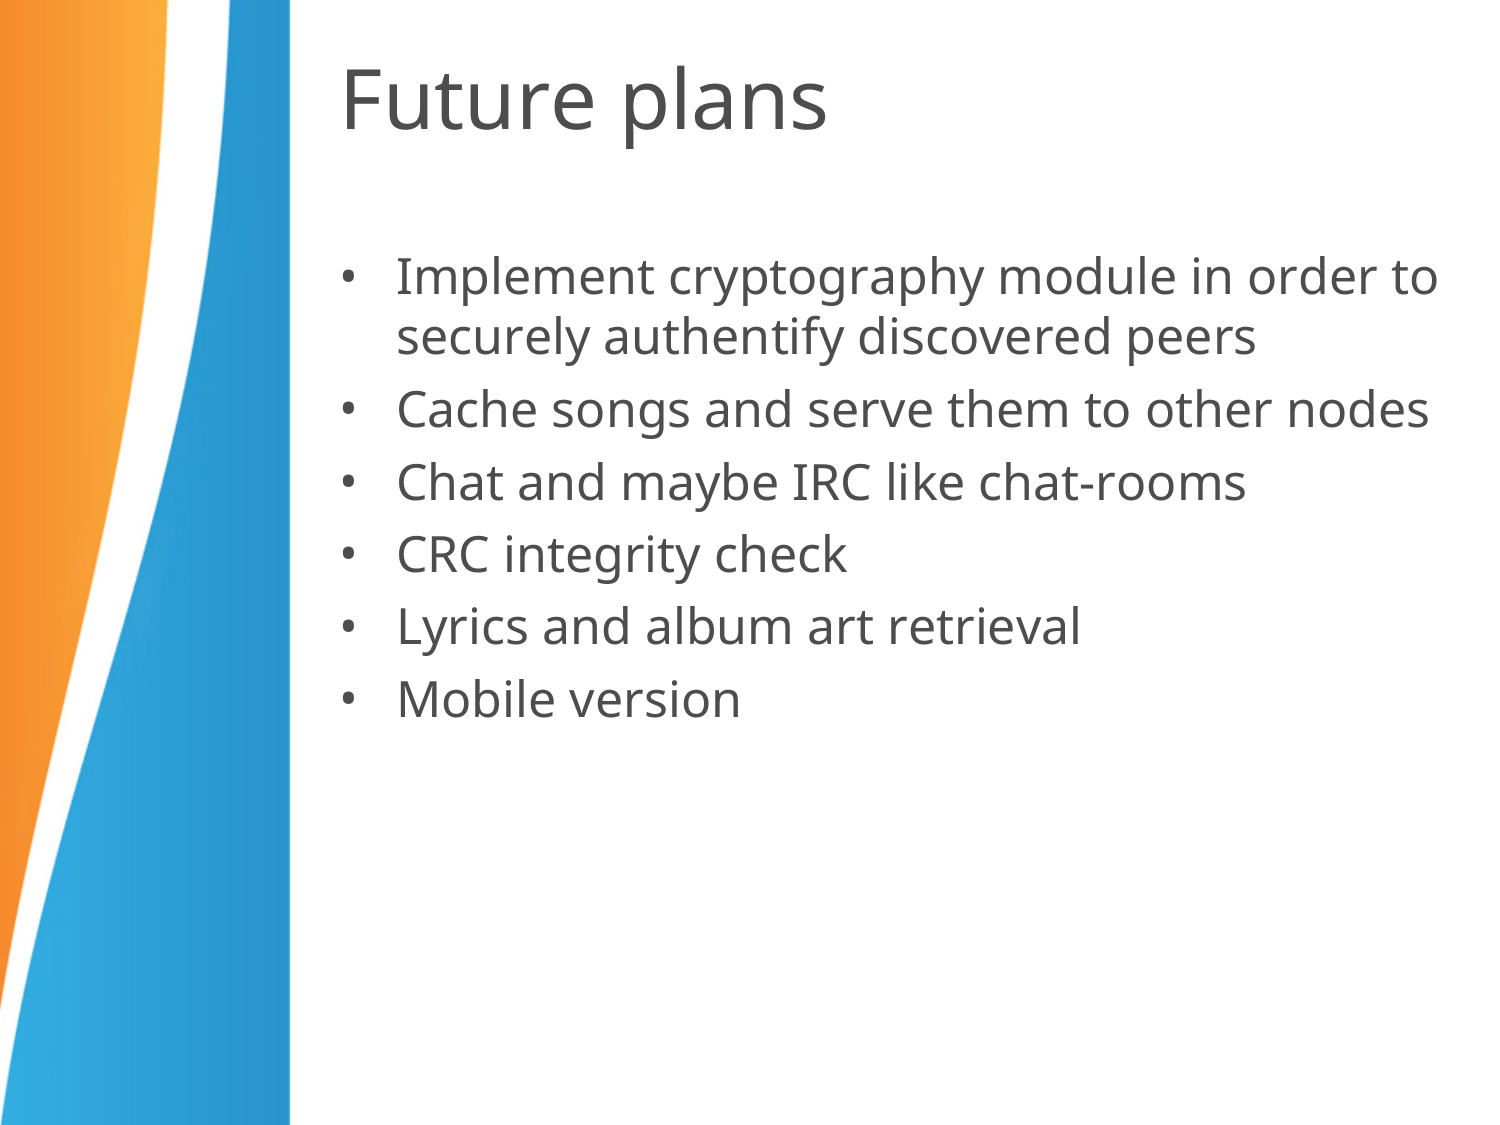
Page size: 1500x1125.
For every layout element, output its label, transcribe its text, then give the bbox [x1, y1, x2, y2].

list Implement cryptography module in order to securely authentify discovered peers Cache songs and serve them to other nodes Chat and maybe IRC like chat-rooms CRC integrity check Lyrics and album art retrieval Mobile version [324, 237, 1463, 938]
title Future plans [324, 37, 1463, 155]
picture [0, 0, 1500, 1125]
